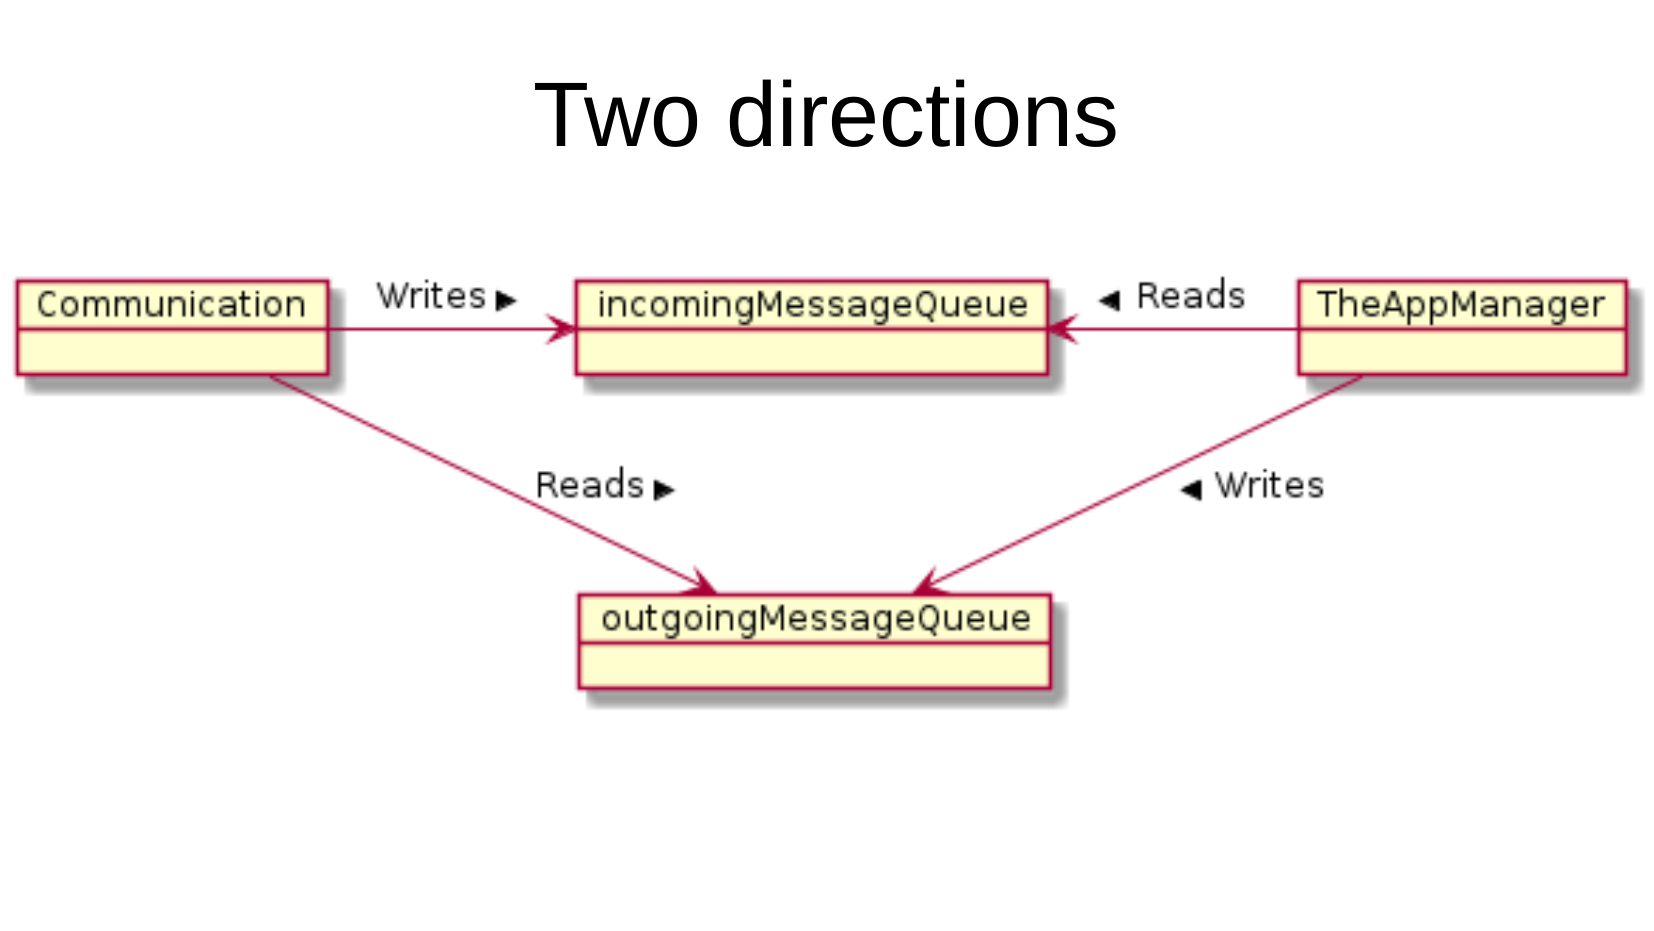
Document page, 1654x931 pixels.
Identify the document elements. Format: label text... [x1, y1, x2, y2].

title Two directions [82, 37, 1571, 193]
picture [0, 258, 1654, 716]
